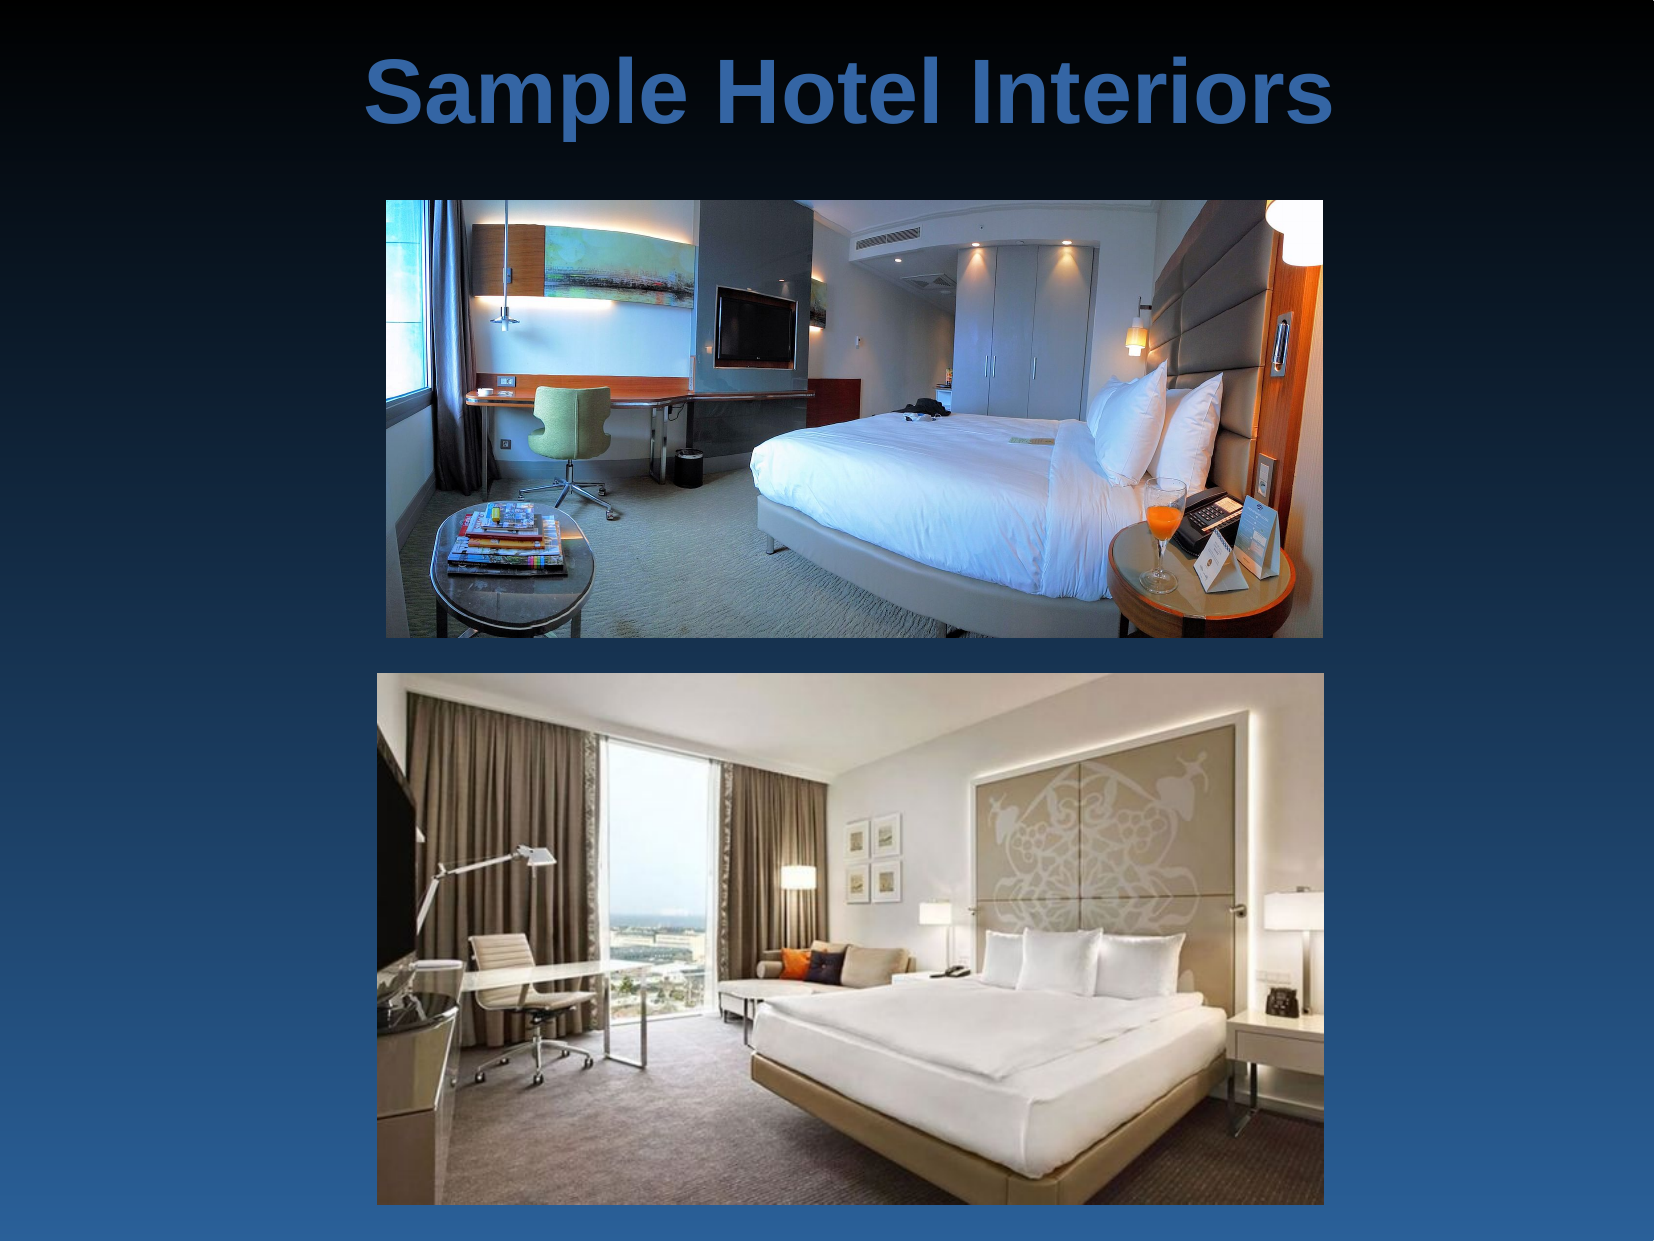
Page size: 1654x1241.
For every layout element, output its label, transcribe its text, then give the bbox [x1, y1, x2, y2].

picture [386, 200, 1323, 638]
title Sample Hotel Interiors [106, 0, 1595, 196]
picture [377, 673, 1324, 1205]
